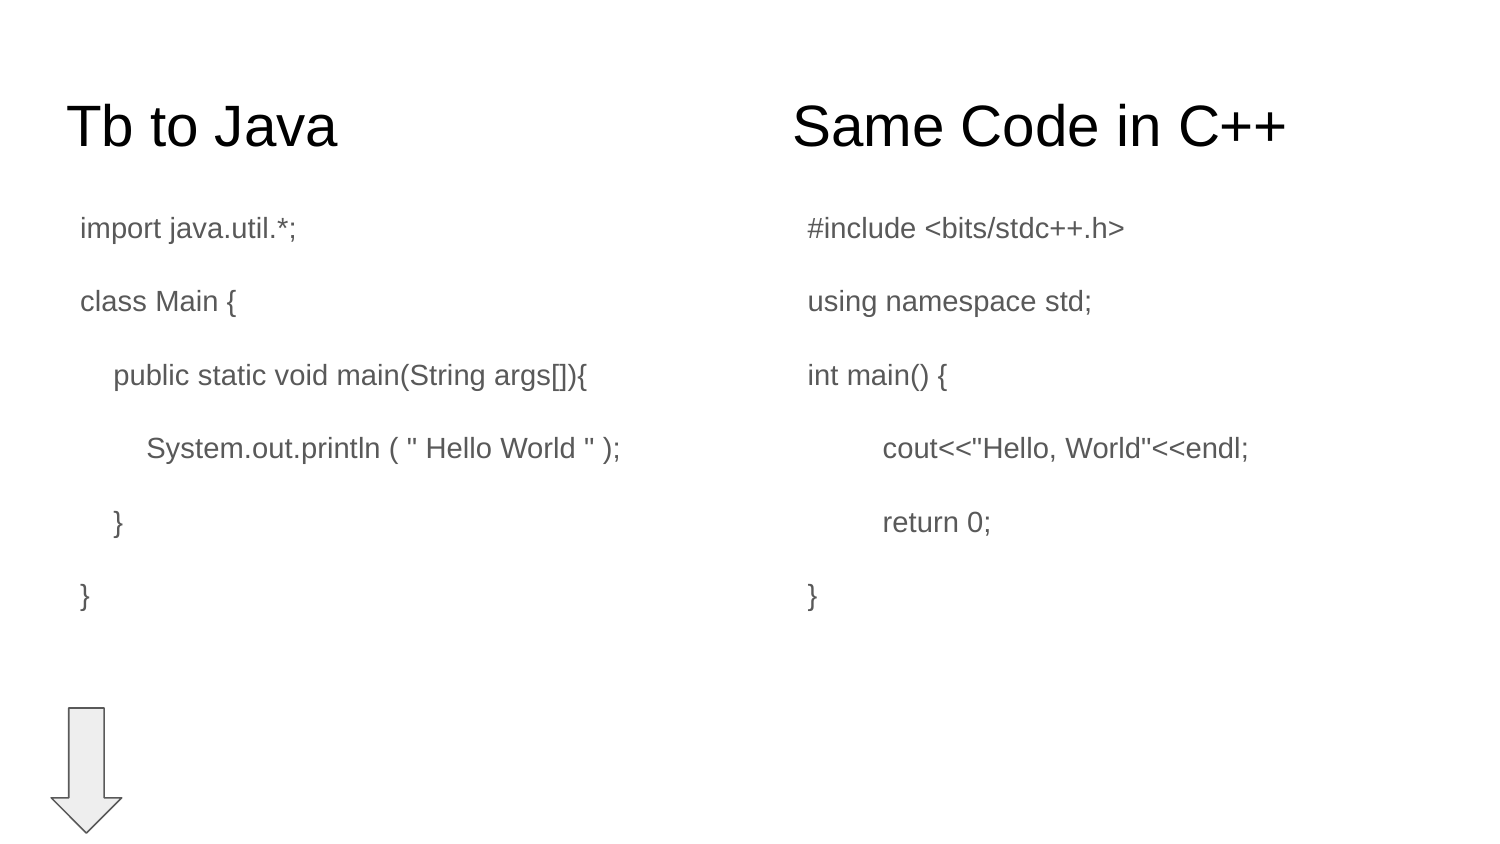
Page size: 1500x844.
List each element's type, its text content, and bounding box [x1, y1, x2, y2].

text_box [51, 708, 122, 834]
title Tb to Java Same Code in C++ [51, 72, 1449, 167]
list #include <bits/stdc++.h> using namespace std; int main() { cout<<"Hello, World"<<endl; return 0; } [792, 189, 1449, 750]
list import java.util.*; class Main { public static void main(String args[]){ System.out.println ( " Hello World " ); } } [65, 189, 722, 750]
